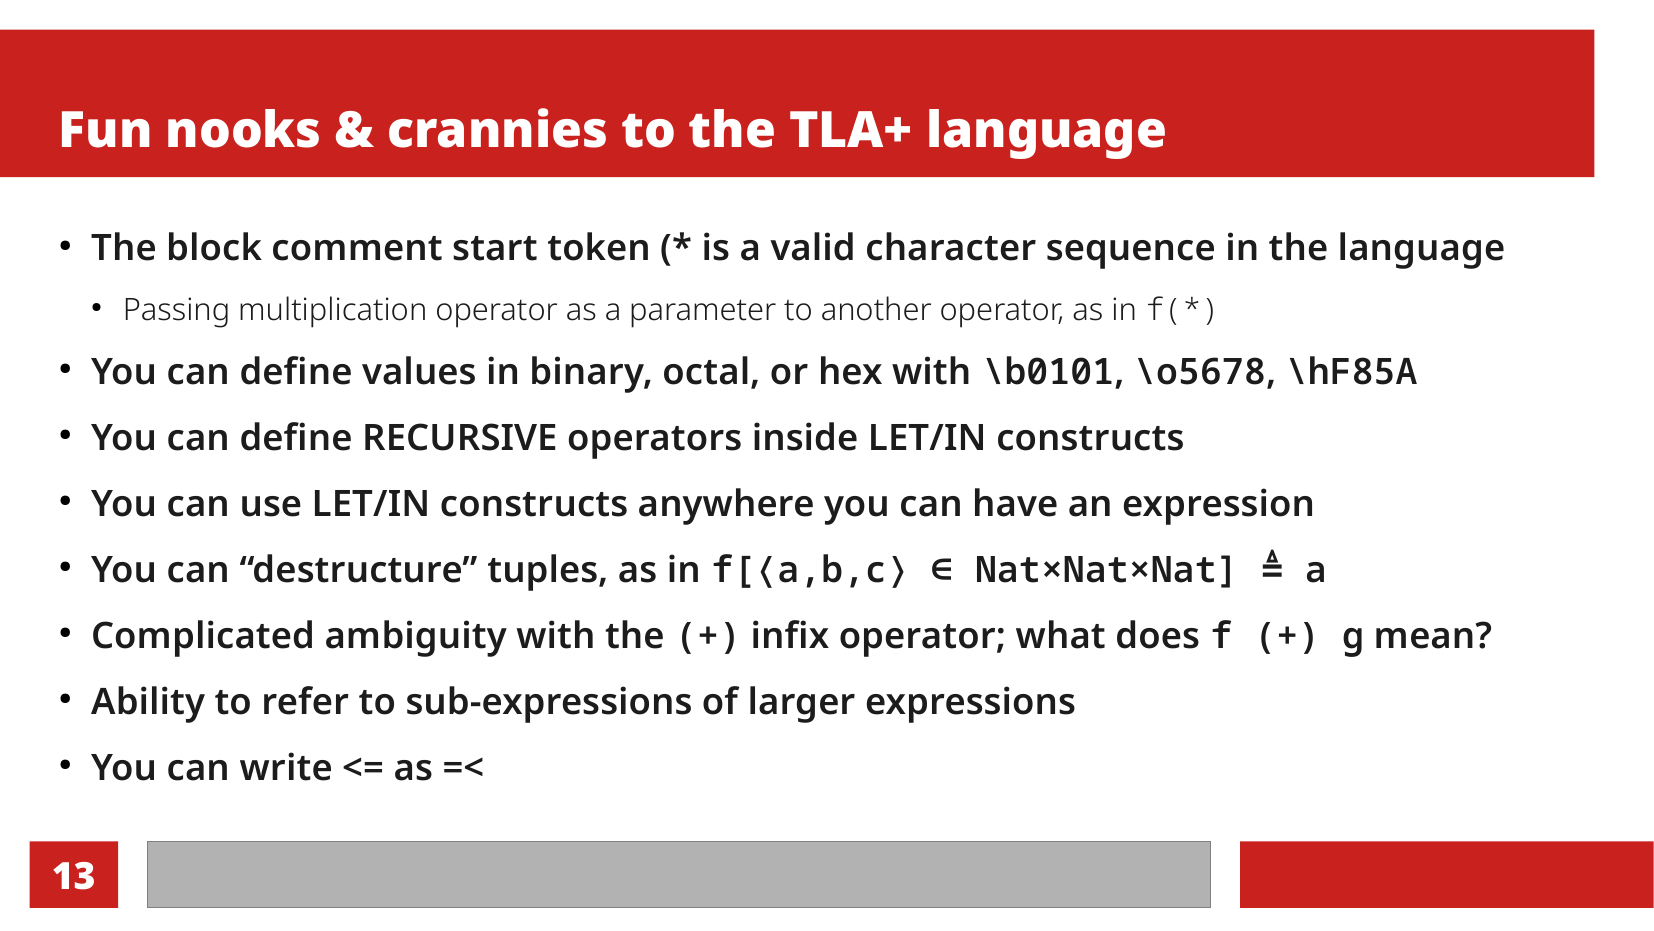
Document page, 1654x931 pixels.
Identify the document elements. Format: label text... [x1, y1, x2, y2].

list The block comment start token (* is a valid character sequence in the language Passing multiplication operator as a parameter to another operator, as in f(*) You can define values in binary, octal, or hex with \b0101, \o5678, \hF85A You can define RECURSIVE operators inside LET/IN constructs You can use LET/IN constructs anywhere you can have an expression You can “destructure” tuples, as in f[⟨a,b,c⟩ ∈ Nat×Nat×Nat] ≜ a Complicated ambiguity with the (+) infix operator; what does f (+) g mean? Ability to refer to sub-expressions of larger expressions You can write <= as =< [59, 221, 1565, 798]
title Fun nooks & crannies to the TLA+ language [59, 44, 1595, 163]
